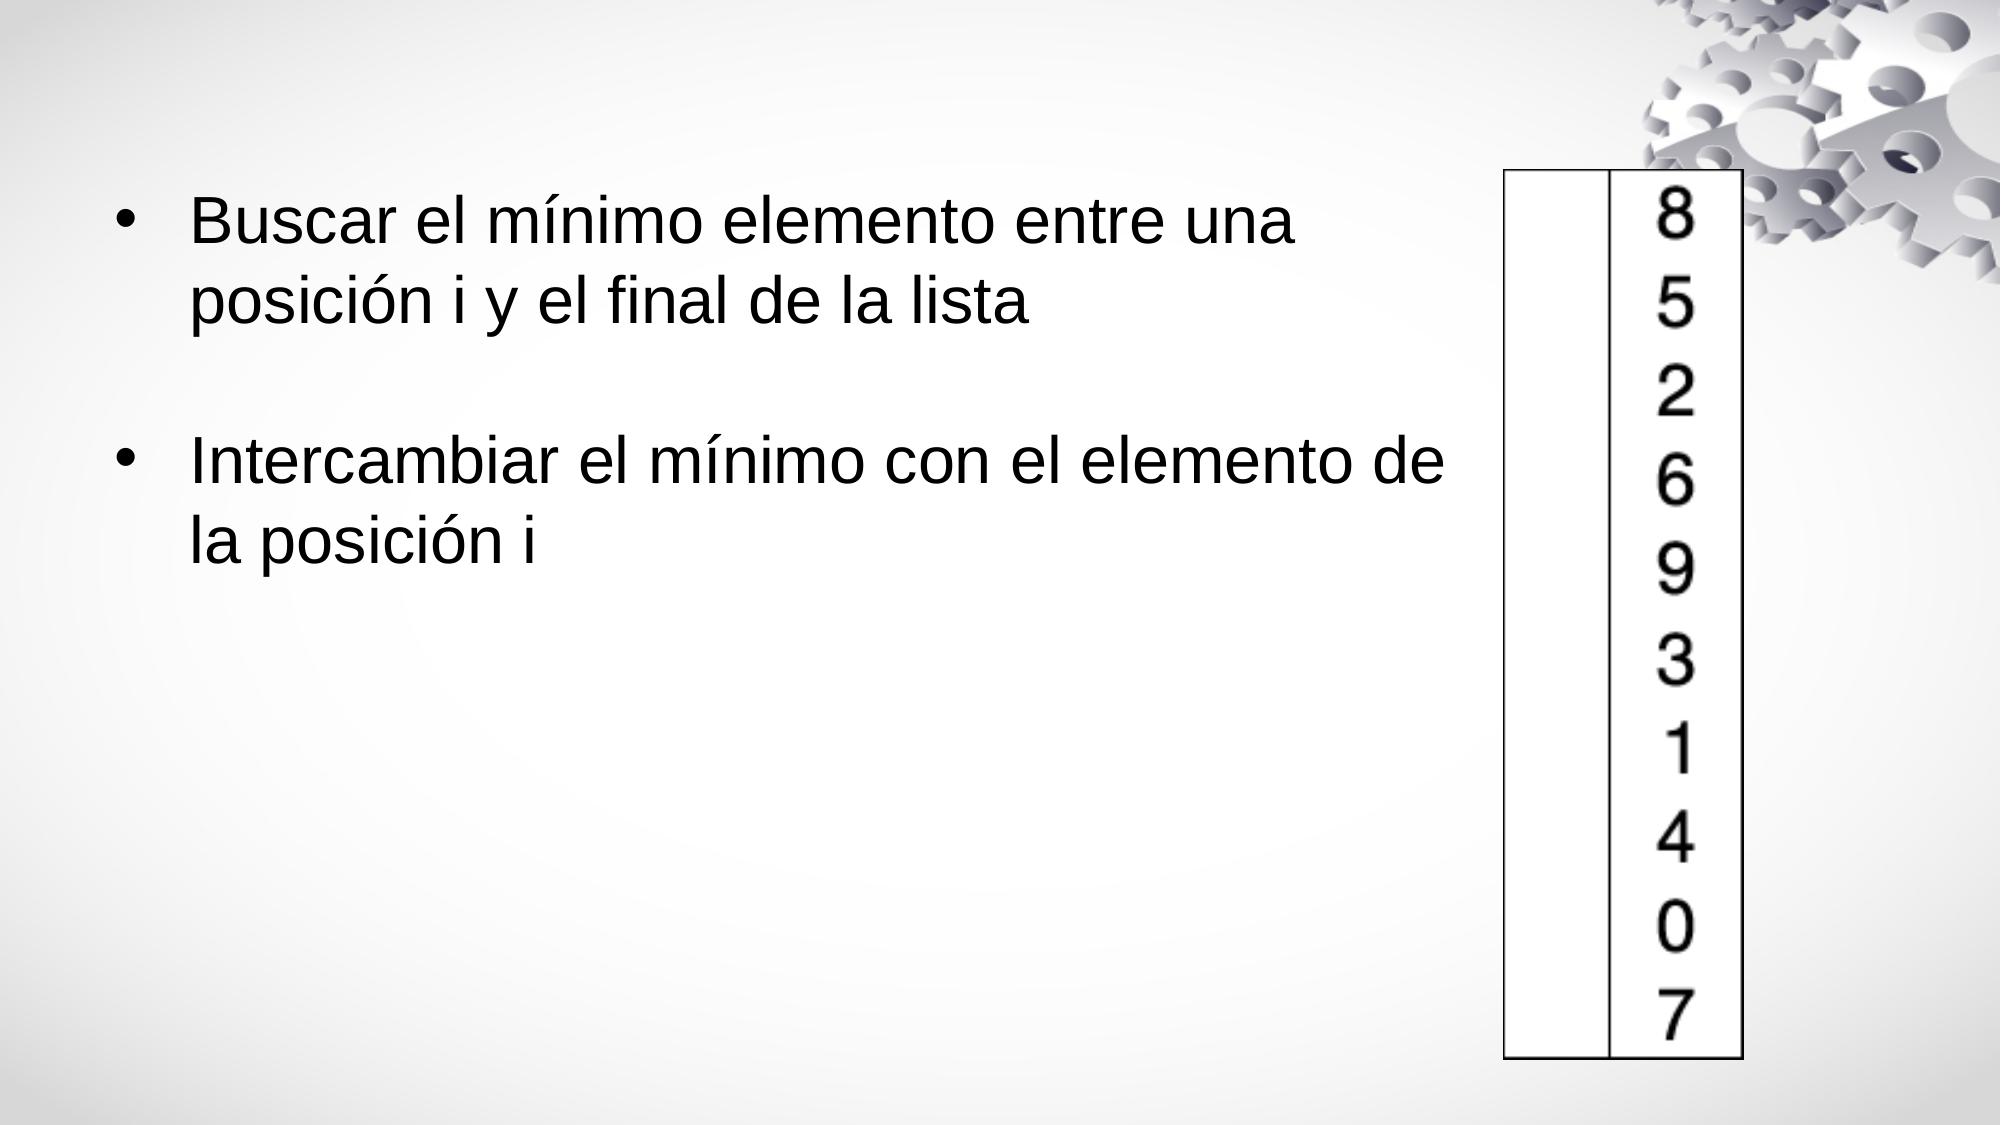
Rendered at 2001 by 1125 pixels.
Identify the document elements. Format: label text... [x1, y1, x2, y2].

text_box Buscar el mínimo elemento entre una posición i y el final de la lista Intercambiar el mínimo con el elemento de la posición i [99, 169, 1504, 585]
picture [0, 0, 2000, 1125]
